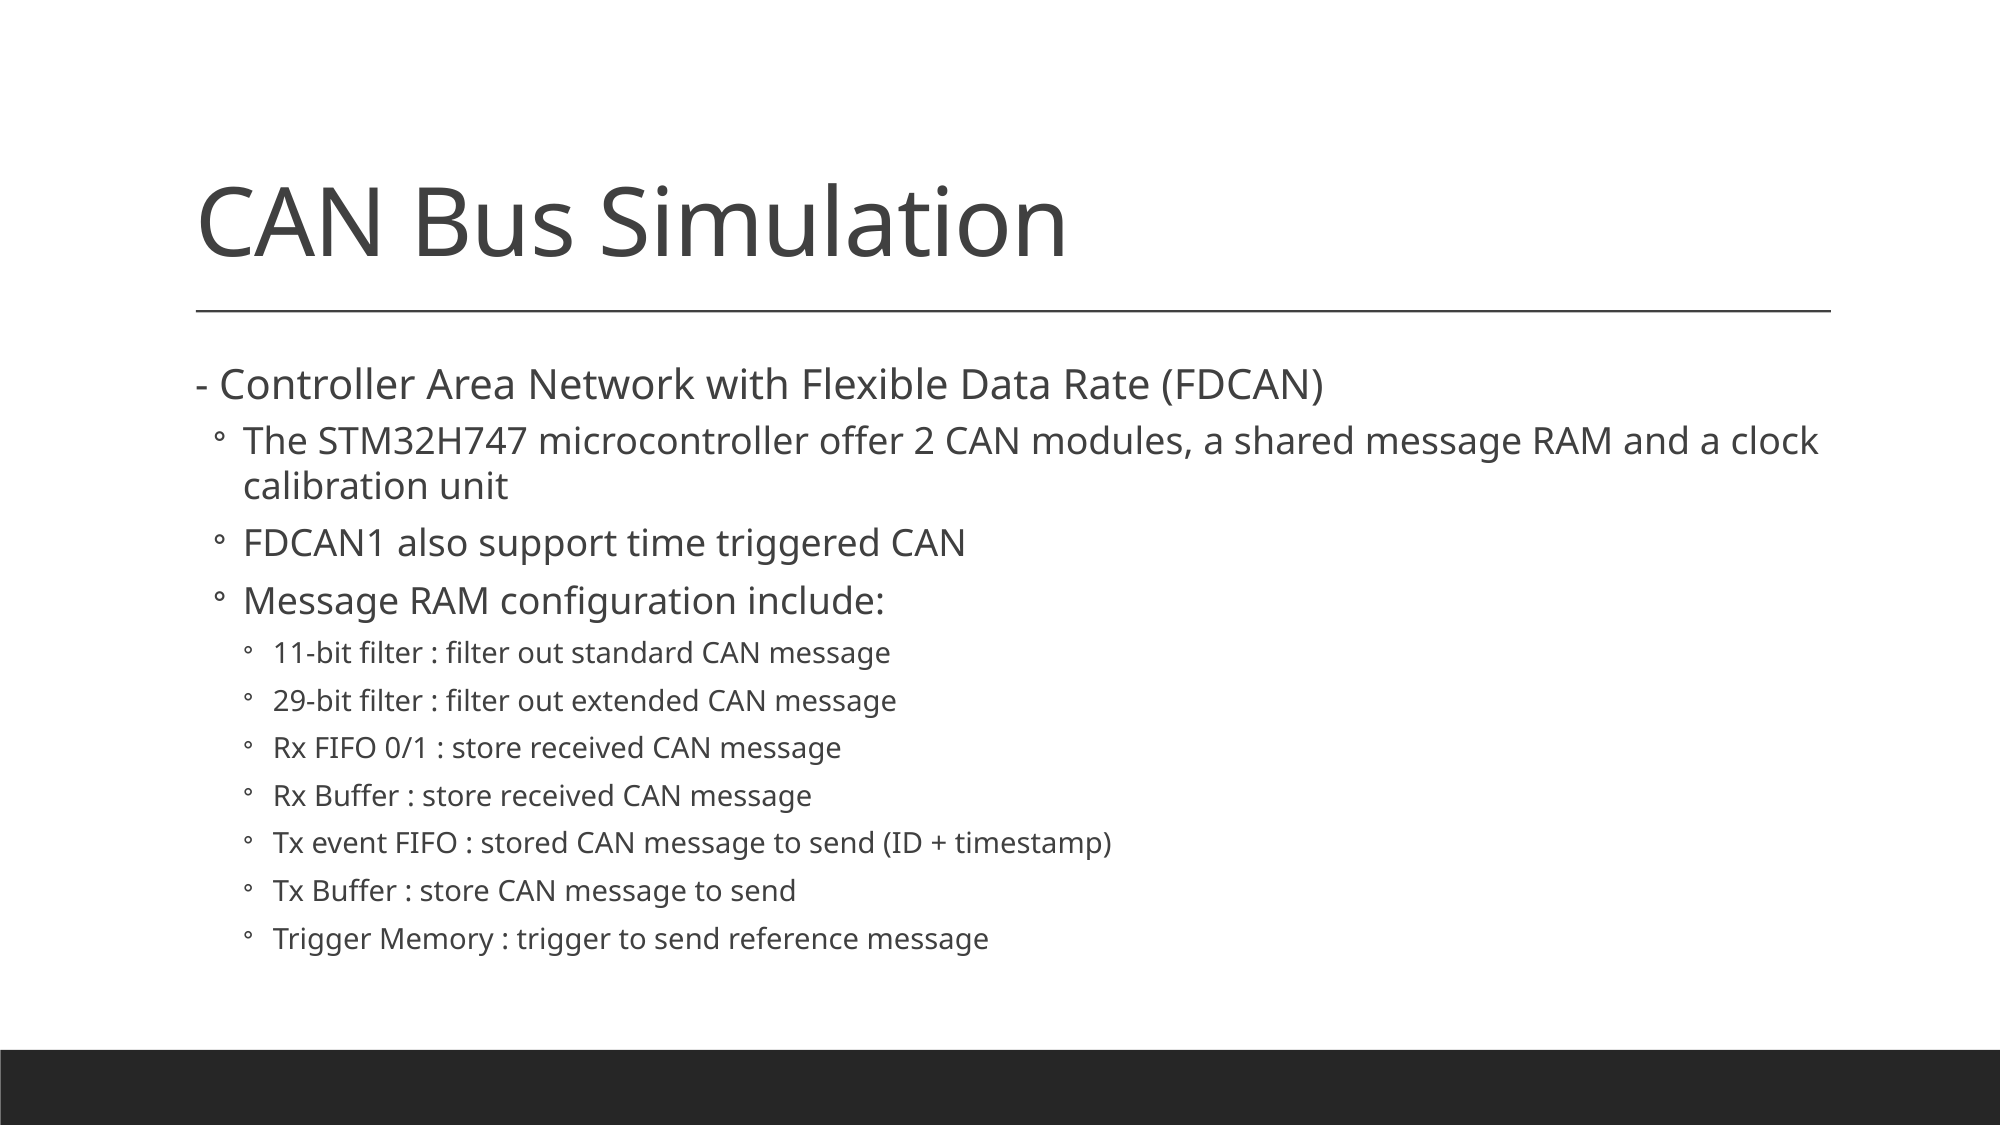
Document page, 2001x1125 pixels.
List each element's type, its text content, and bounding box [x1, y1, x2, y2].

title CAN Bus Simulation [180, 47, 1830, 285]
list - Controller Area Network with Flexible Data Rate (FDCAN) The STM32H747 microcontroller offer 2 CAN modules, a shared message RAM and a clock calibration unit FDCAN1 also support time triggered CAN Message RAM configuration include: 11-bit filter : filter out standard CAN message 29-bit filter : filter out extended CAN message Rx FIFO 0/1 : store received CAN message Rx Buffer : store received CAN message Tx event FIFO : stored CAN message to send (ID + timestamp) Tx Buffer : store CAN message to send Trigger Memory : trigger to send reference message [180, 345, 1830, 963]
